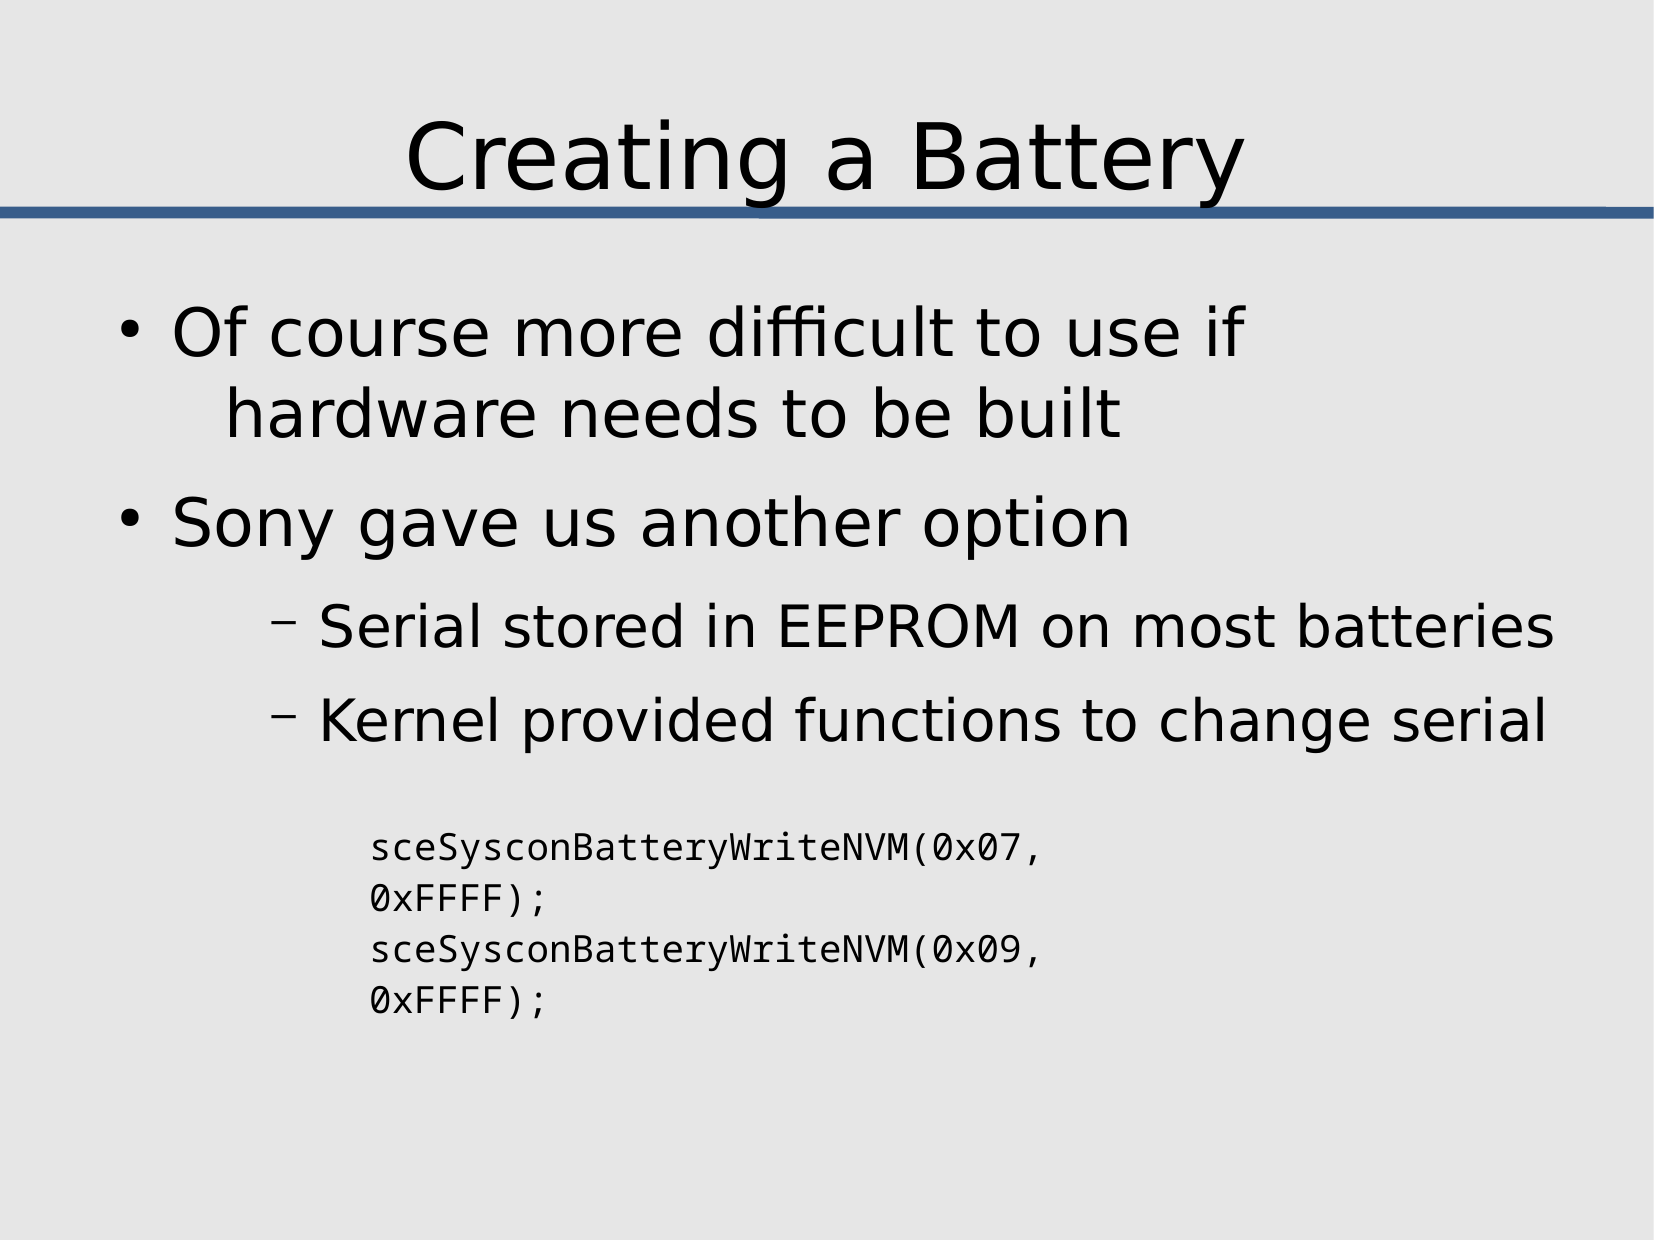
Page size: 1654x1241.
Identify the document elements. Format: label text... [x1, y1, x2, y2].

list Of course more difficult to use if hardware needs to be built Sony gave us another option Serial stored in EEPROM on most batteries Kernel provided functions to change serial [82, 290, 1571, 1094]
text_box sceSysconBatteryWriteNVM(0x07, 0xFFFF); sceSysconBatteryWriteNVM(0x09, 0xFFFF); [354, 813, 1252, 916]
title Creating a Battery [82, 56, 1571, 250]
text_box [370, 944, 402, 1018]
